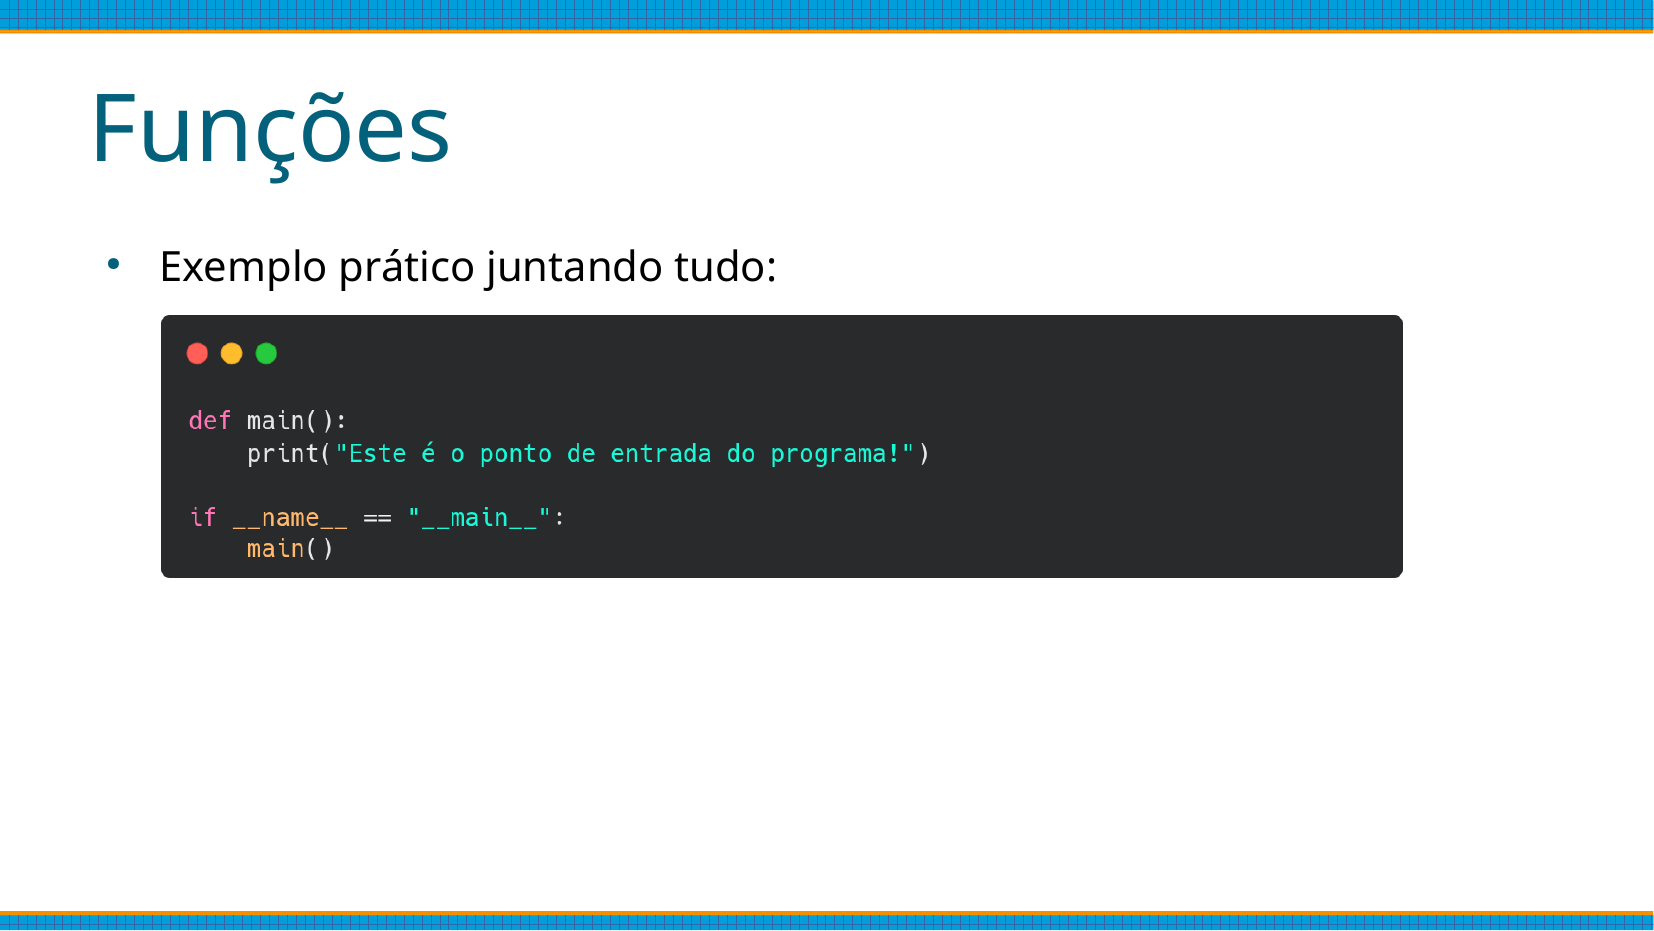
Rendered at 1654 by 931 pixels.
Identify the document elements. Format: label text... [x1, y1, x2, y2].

list Exemplo prático juntando tudo: [88, 236, 1565, 901]
title Funções [88, 44, 1565, 207]
picture [145, 301, 1418, 591]
